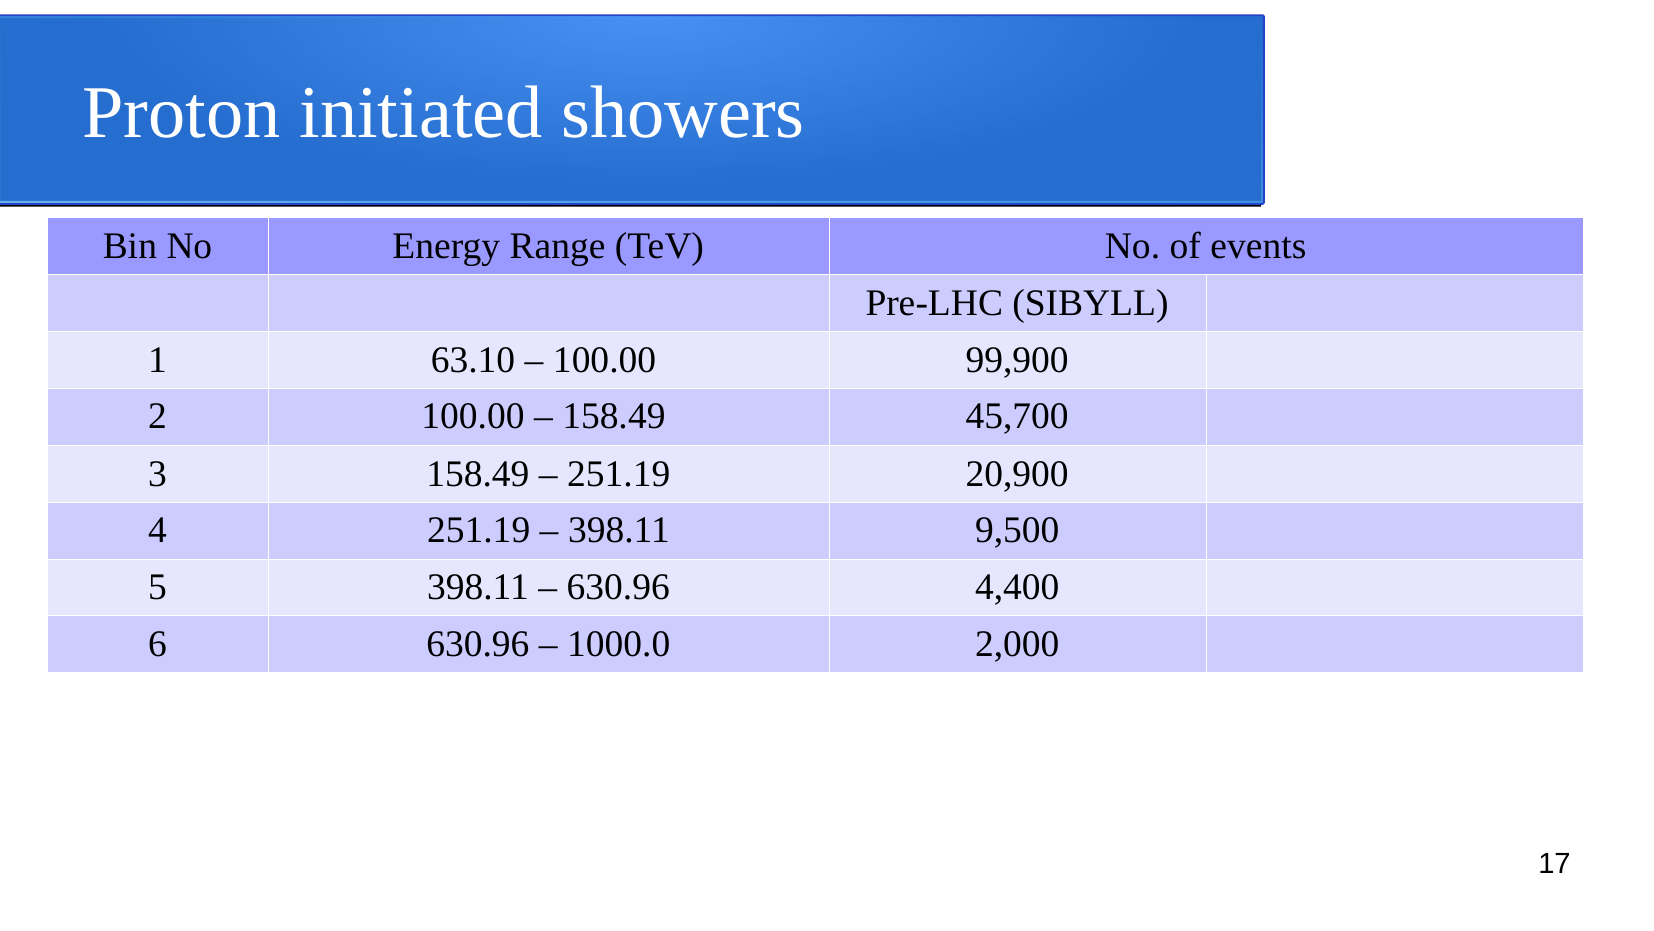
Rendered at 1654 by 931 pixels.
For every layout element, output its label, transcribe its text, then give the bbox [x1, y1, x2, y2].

table_cell 2 [48, 389, 268, 445]
table_cell 9,500 [830, 503, 1206, 559]
table_cell 1 [48, 332, 268, 388]
table_cell 398.11 – 630.96 [269, 560, 829, 615]
table_cell [1207, 389, 1583, 445]
table_cell 2,000 [830, 616, 1206, 672]
table_cell 45,700 [830, 389, 1206, 445]
table_header No. of events [830, 218, 1583, 274]
table_cell 630.96 – 1000.0 [269, 616, 829, 672]
table_cell 158.49 – 251.19 [269, 446, 829, 502]
table_header Bin No [48, 218, 268, 274]
table_cell [1207, 503, 1583, 559]
table_cell 63.10 – 100.00 [269, 332, 829, 388]
table_cell 251.19 – 398.11 [269, 503, 829, 559]
table_cell 5 [48, 560, 268, 615]
title Proton initiated showers [82, 29, 1235, 195]
table_cell 20,900 [830, 446, 1206, 502]
table_cell 99,900 [830, 332, 1206, 388]
table_header Energy Range (TeV) [269, 218, 829, 274]
table_cell Pre-LHC (SIBYLL) [830, 275, 1206, 331]
table_cell [1207, 560, 1583, 615]
table_cell [1207, 616, 1583, 672]
table_cell [1207, 275, 1583, 331]
table_cell 3 [48, 446, 268, 502]
table_cell 100.00 – 158.49 [269, 389, 829, 445]
table_cell [269, 275, 829, 331]
table_cell [1207, 446, 1583, 502]
table_cell 4,400 [830, 560, 1206, 615]
table_cell [1207, 332, 1583, 388]
table_cell 6 [48, 616, 268, 672]
table_cell [48, 275, 268, 331]
table_cell 4 [48, 503, 268, 559]
